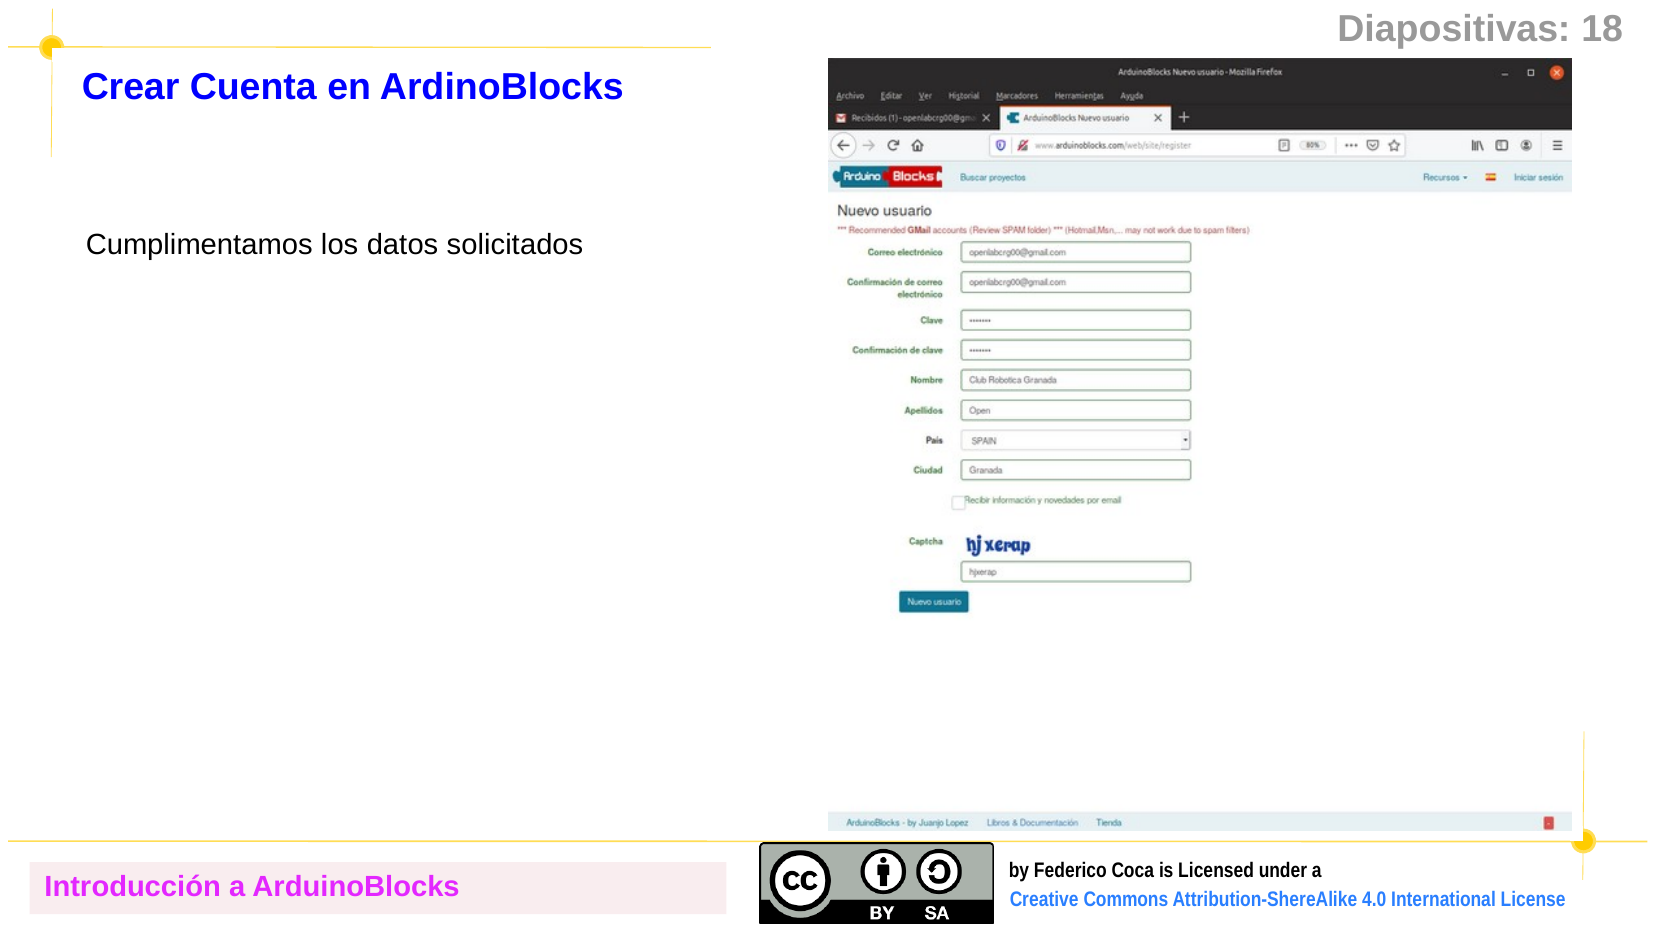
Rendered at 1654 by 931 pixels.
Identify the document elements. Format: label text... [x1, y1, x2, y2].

text_box Crear Cuenta en ArdinoBlocks [67, 58, 828, 116]
text_box Diapositivas: 18 [1322, 0, 1644, 57]
text_box Introducción a ArduinoBlocks [29, 862, 727, 915]
text_box Cumplimentamos los datos solicitados [71, 220, 720, 347]
picture [828, 58, 1572, 831]
